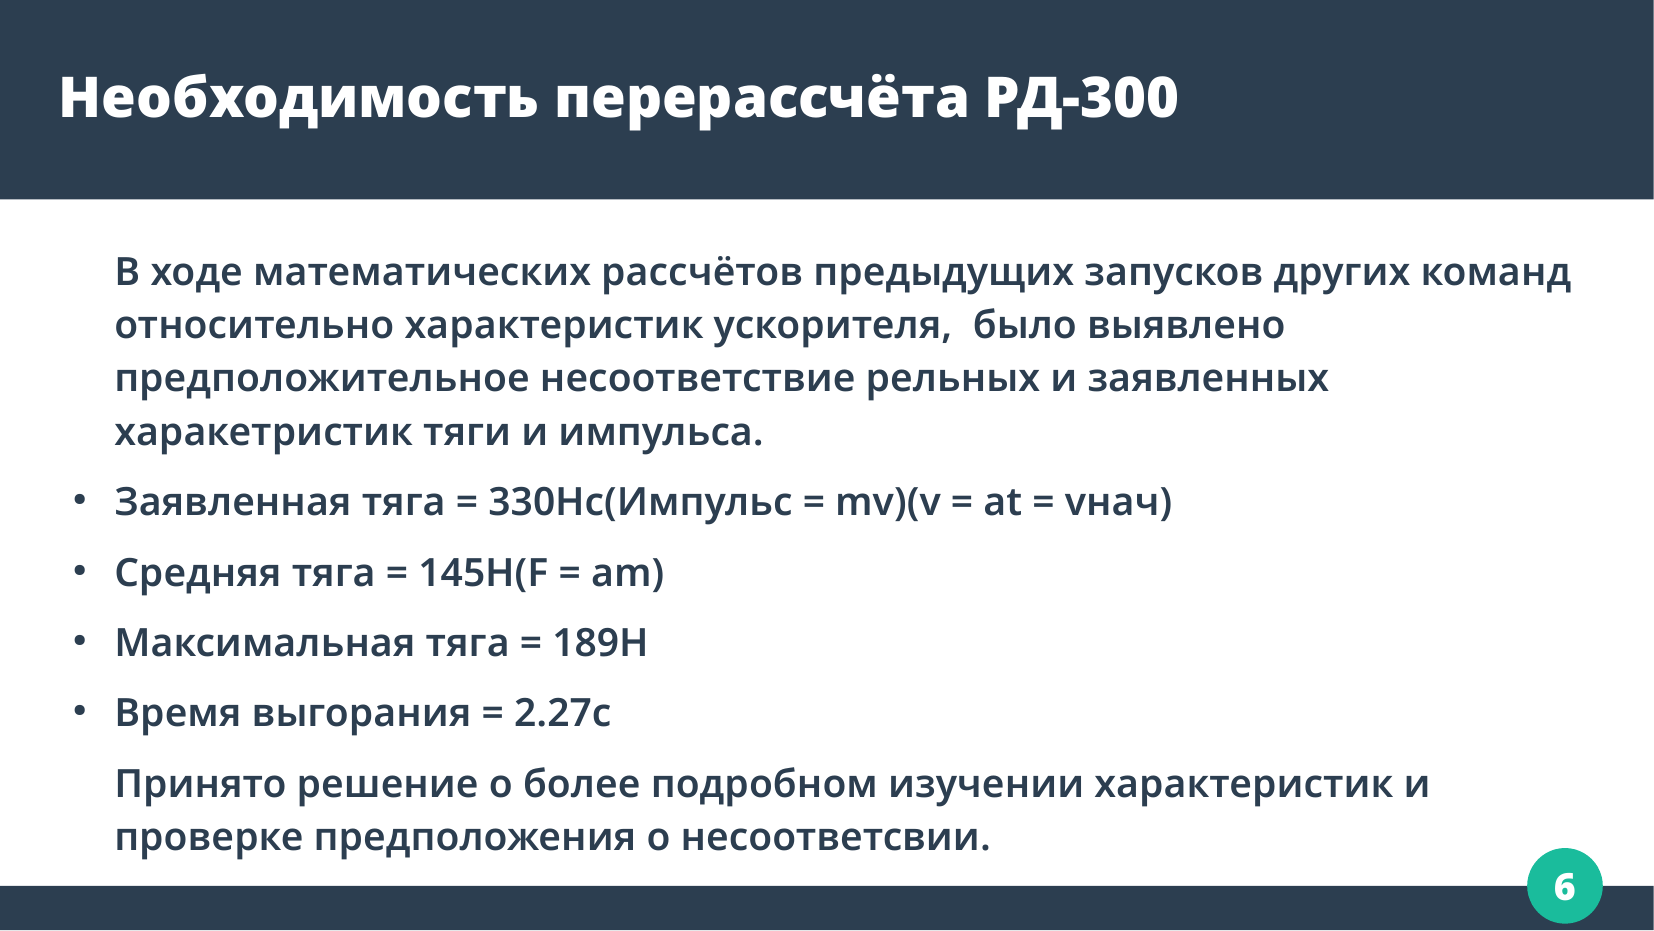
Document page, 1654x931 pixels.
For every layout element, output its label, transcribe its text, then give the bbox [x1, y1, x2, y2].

title Необходимость перерассчёта РД-300 [59, 37, 1595, 155]
list В ходе математических рассчётов предыдущих запусков других команд относительно характеристик ускорителя, было выявлено предположительное несоответствие рельных и заявленных харакетристик тяги и импульса. Заявленная тяга = 330Нс(Импульс = mv)(v = at = vнач) Средняя тяга = 145Н(F = am) Максимальная тяга = 189Н Время выгорания = 2.27с Принято решение о более подробном изучении характеристик и проверке предположения о несоответсвии. [59, 243, 1595, 864]
